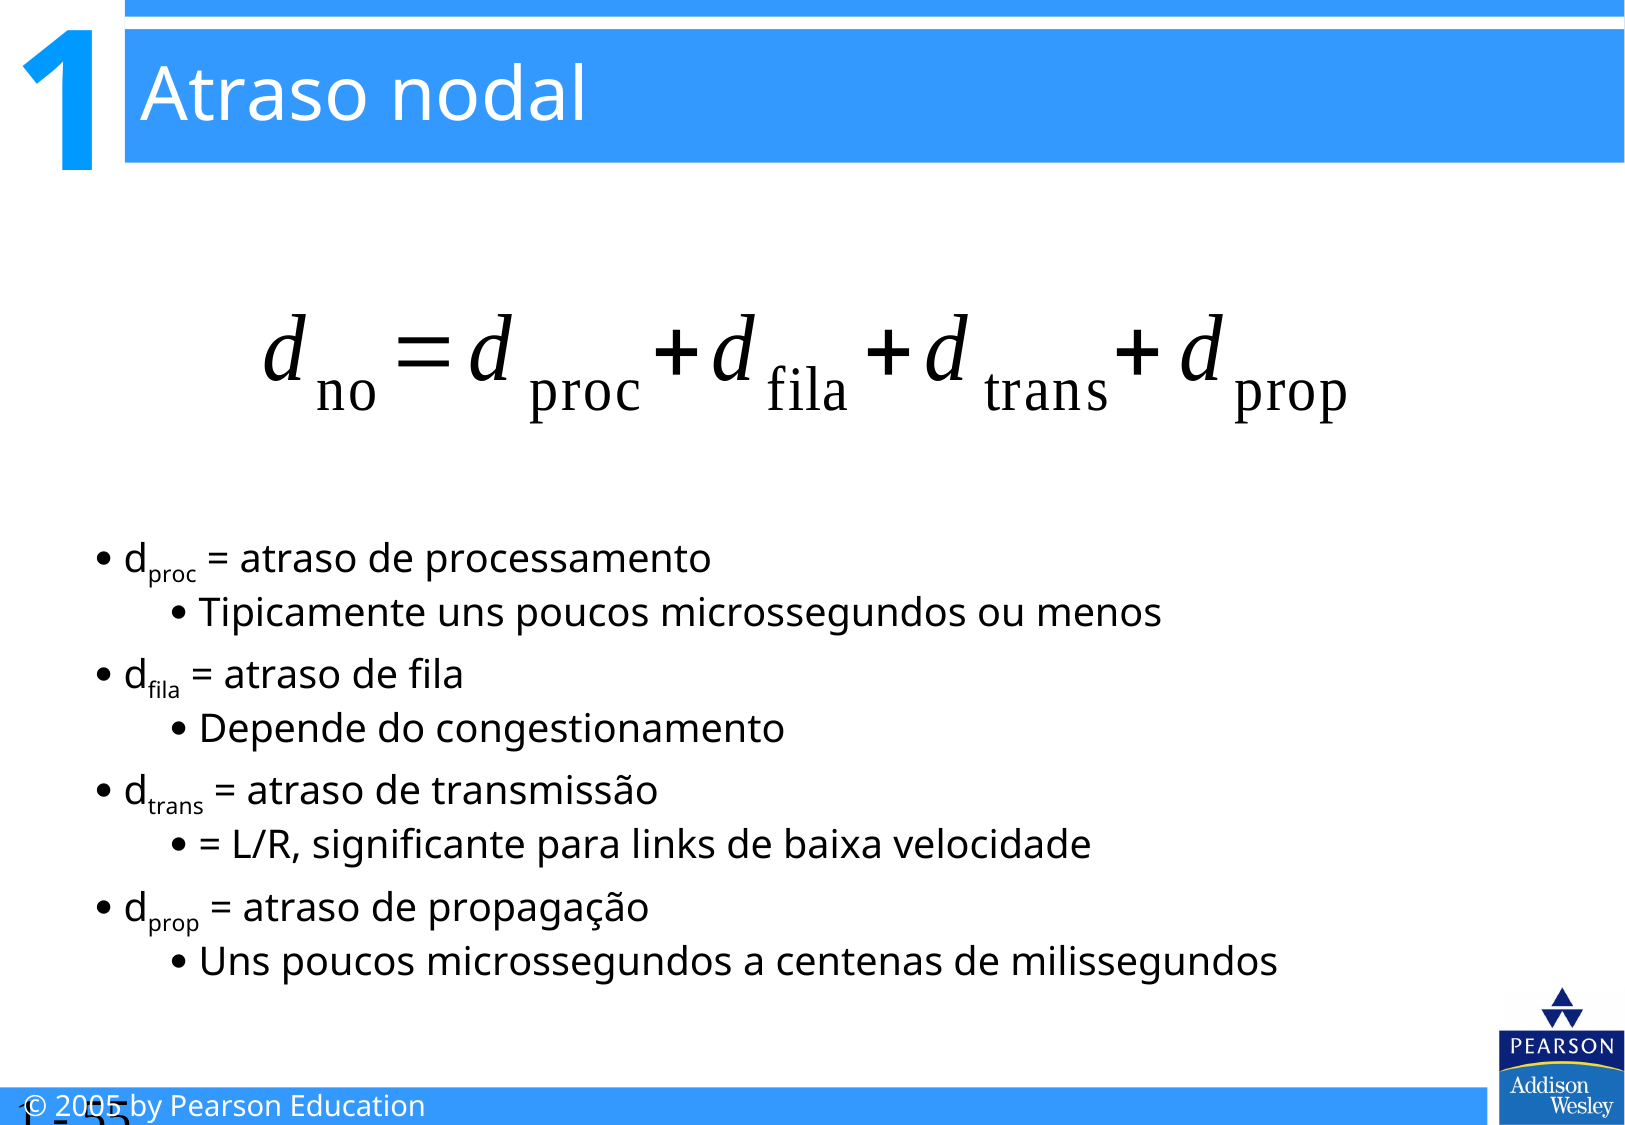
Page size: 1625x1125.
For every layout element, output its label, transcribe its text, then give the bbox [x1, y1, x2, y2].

chart [237, 297, 1388, 438]
picture [1499, 987, 1625, 1125]
text_box Atraso nodal [125, 37, 1625, 138]
list  dproc = atraso de processamento  Tipicamente uns poucos microssegundos ou menos  dfila = atraso de fila  Depende do congestionamento  dtrans = atraso de transmissão  = L/R, significante para links de baixa velocidade  dprop = atraso de propagação  Uns poucos microssegundos a centenas de milissegundos [81, 524, 1463, 991]
